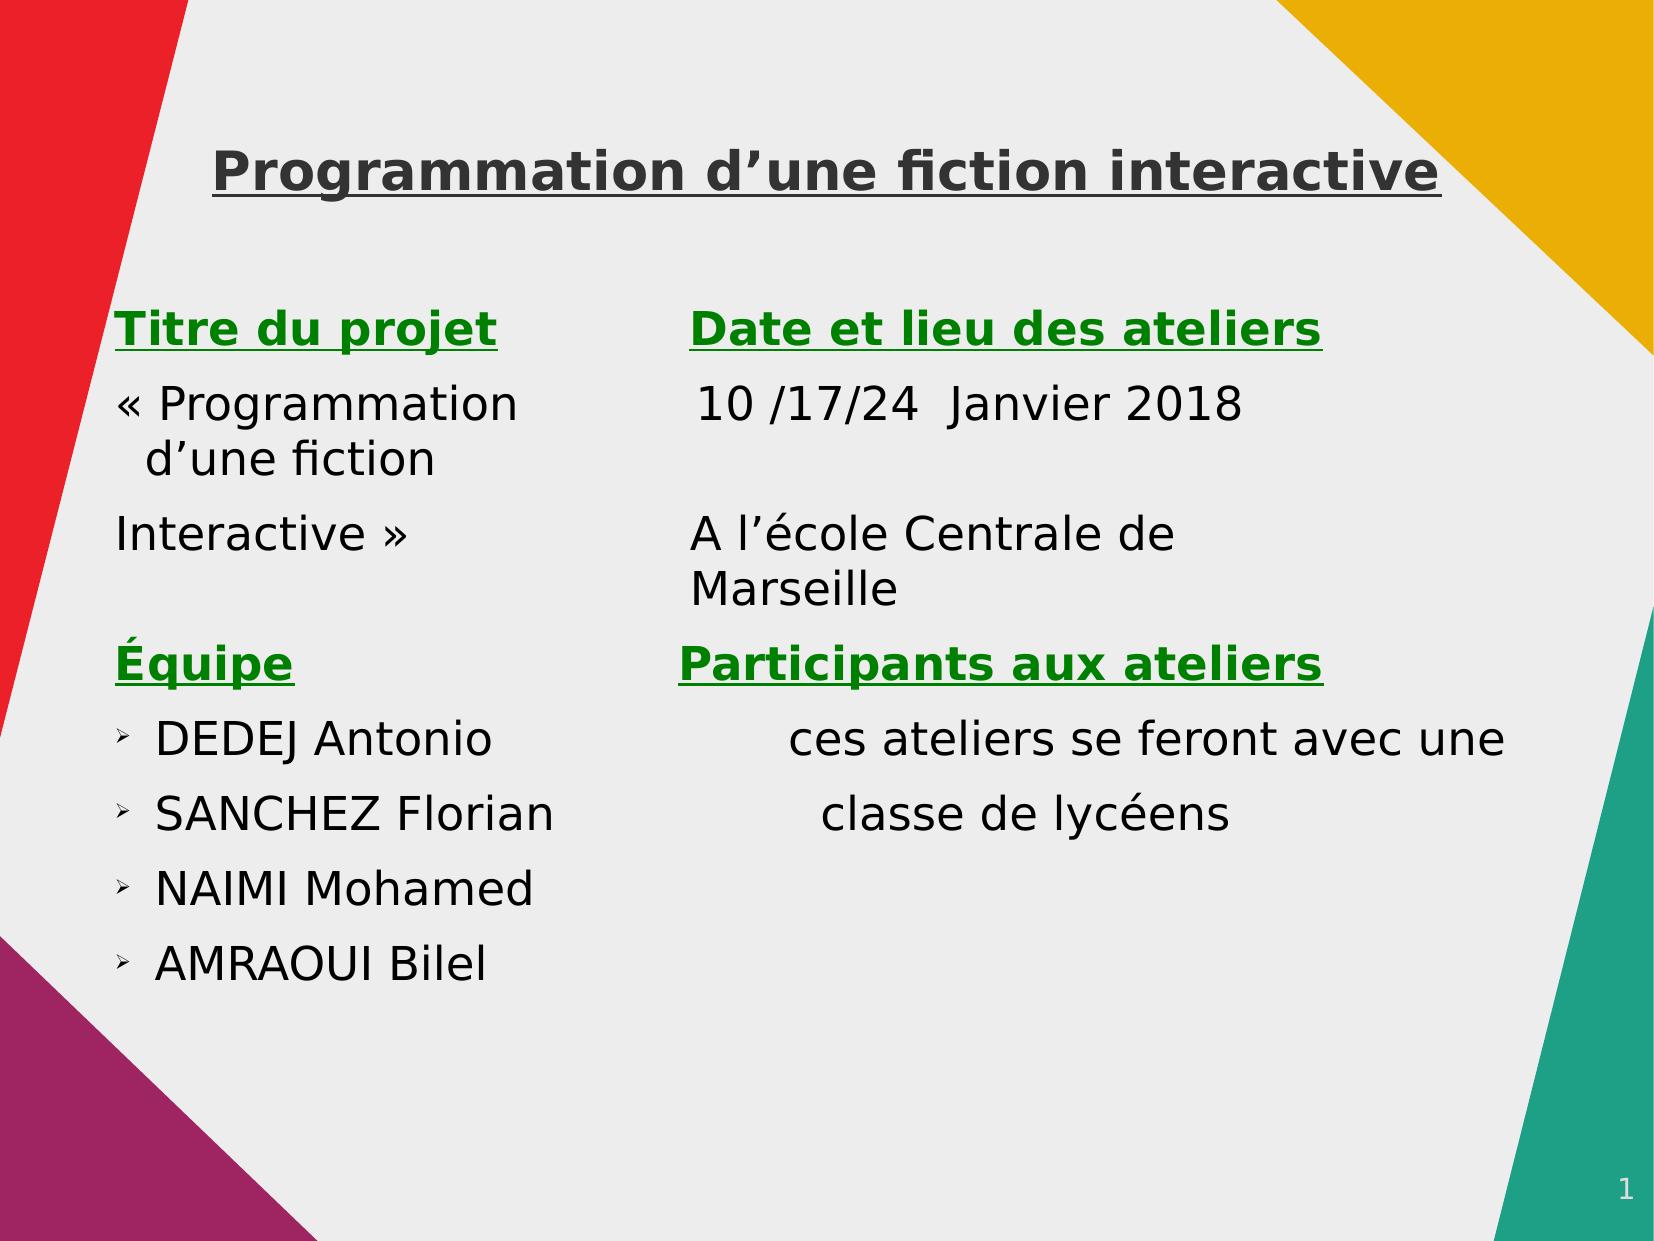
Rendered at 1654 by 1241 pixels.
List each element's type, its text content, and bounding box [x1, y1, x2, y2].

list Titre du projet Date et lieu des ateliers « Programmation 10 /17/24 Janvier 2018 d’une fiction Interactive » A l’école Centrale de Marseille Équipe Participants aux ateliers DEDEJ Antonio ces ateliers se feront avec une SANCHEZ Florian classe de lycéens NAIMI Mohamed AMRAOUI Bilel [114, 302, 1539, 1033]
title Programmation d’une fiction interactive [114, 73, 1539, 271]
